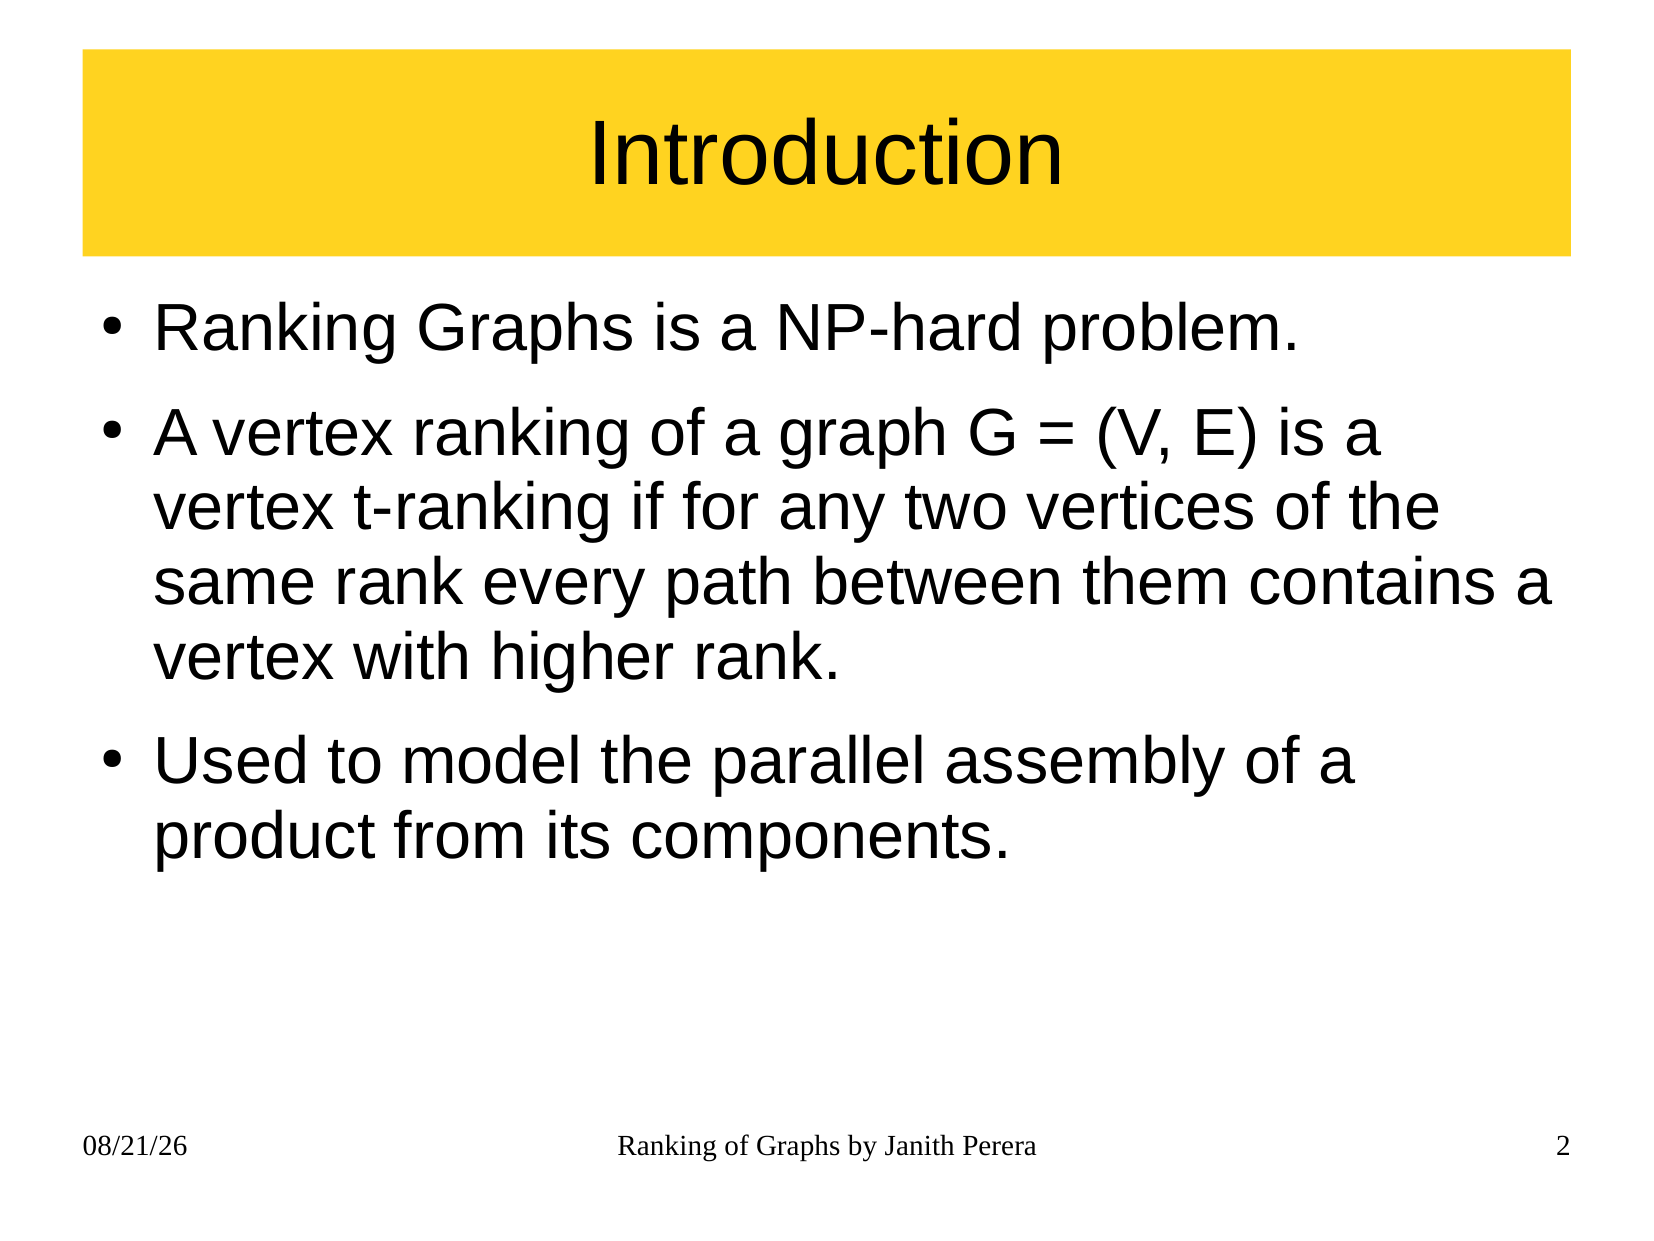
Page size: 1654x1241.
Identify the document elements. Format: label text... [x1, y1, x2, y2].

title Introduction [82, 49, 1571, 257]
list Ranking Graphs is a NP-hard problem. A vertex ranking of a graph G = (V, E) is a vertex t-ranking if for any two vertices of the same rank every path between them contains a vertex with higher rank. Used to model the parallel assembly of a product from its components. [82, 290, 1571, 1010]
